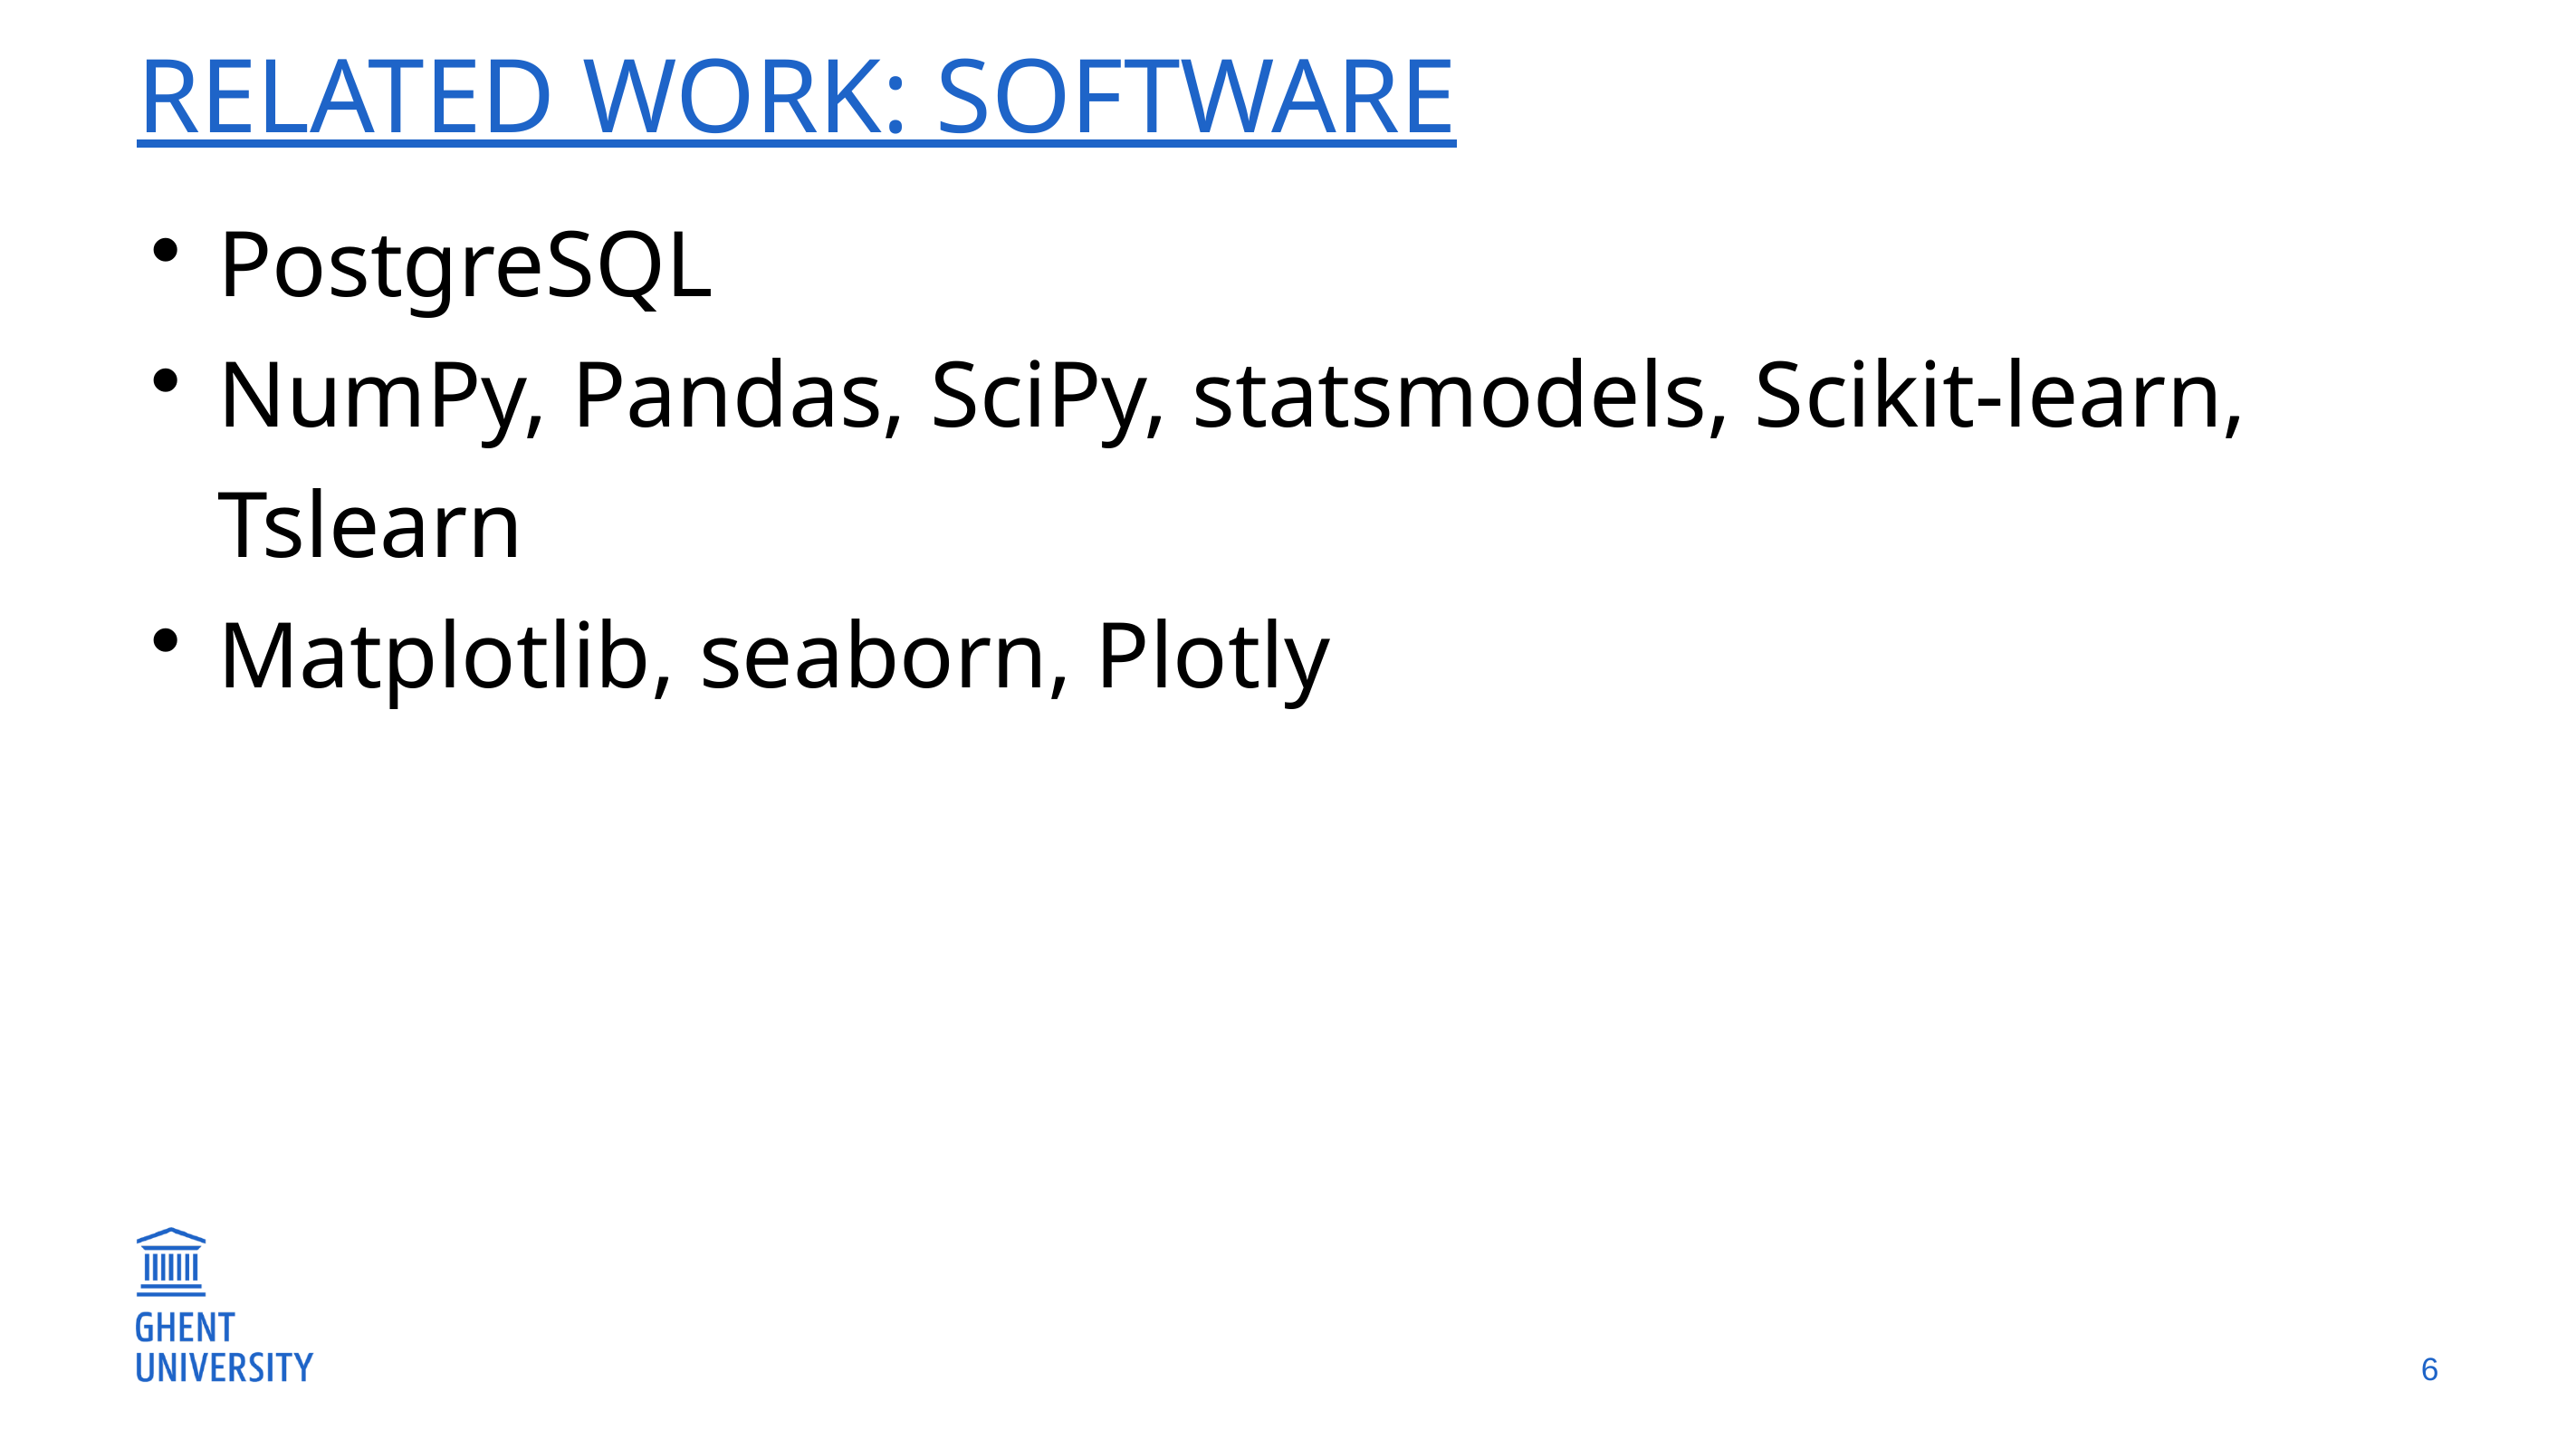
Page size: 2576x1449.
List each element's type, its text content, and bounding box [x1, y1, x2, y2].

list PostgreSQL NumPy, Pandas, SciPy, statsmodels, Scikit-learn, Tslearn Matplotlib, seaborn, Plotly [124, 177, 2456, 1173]
title RelATED wORK: Software [123, 37, 2456, 166]
picture [68, 1175, 411, 1449]
